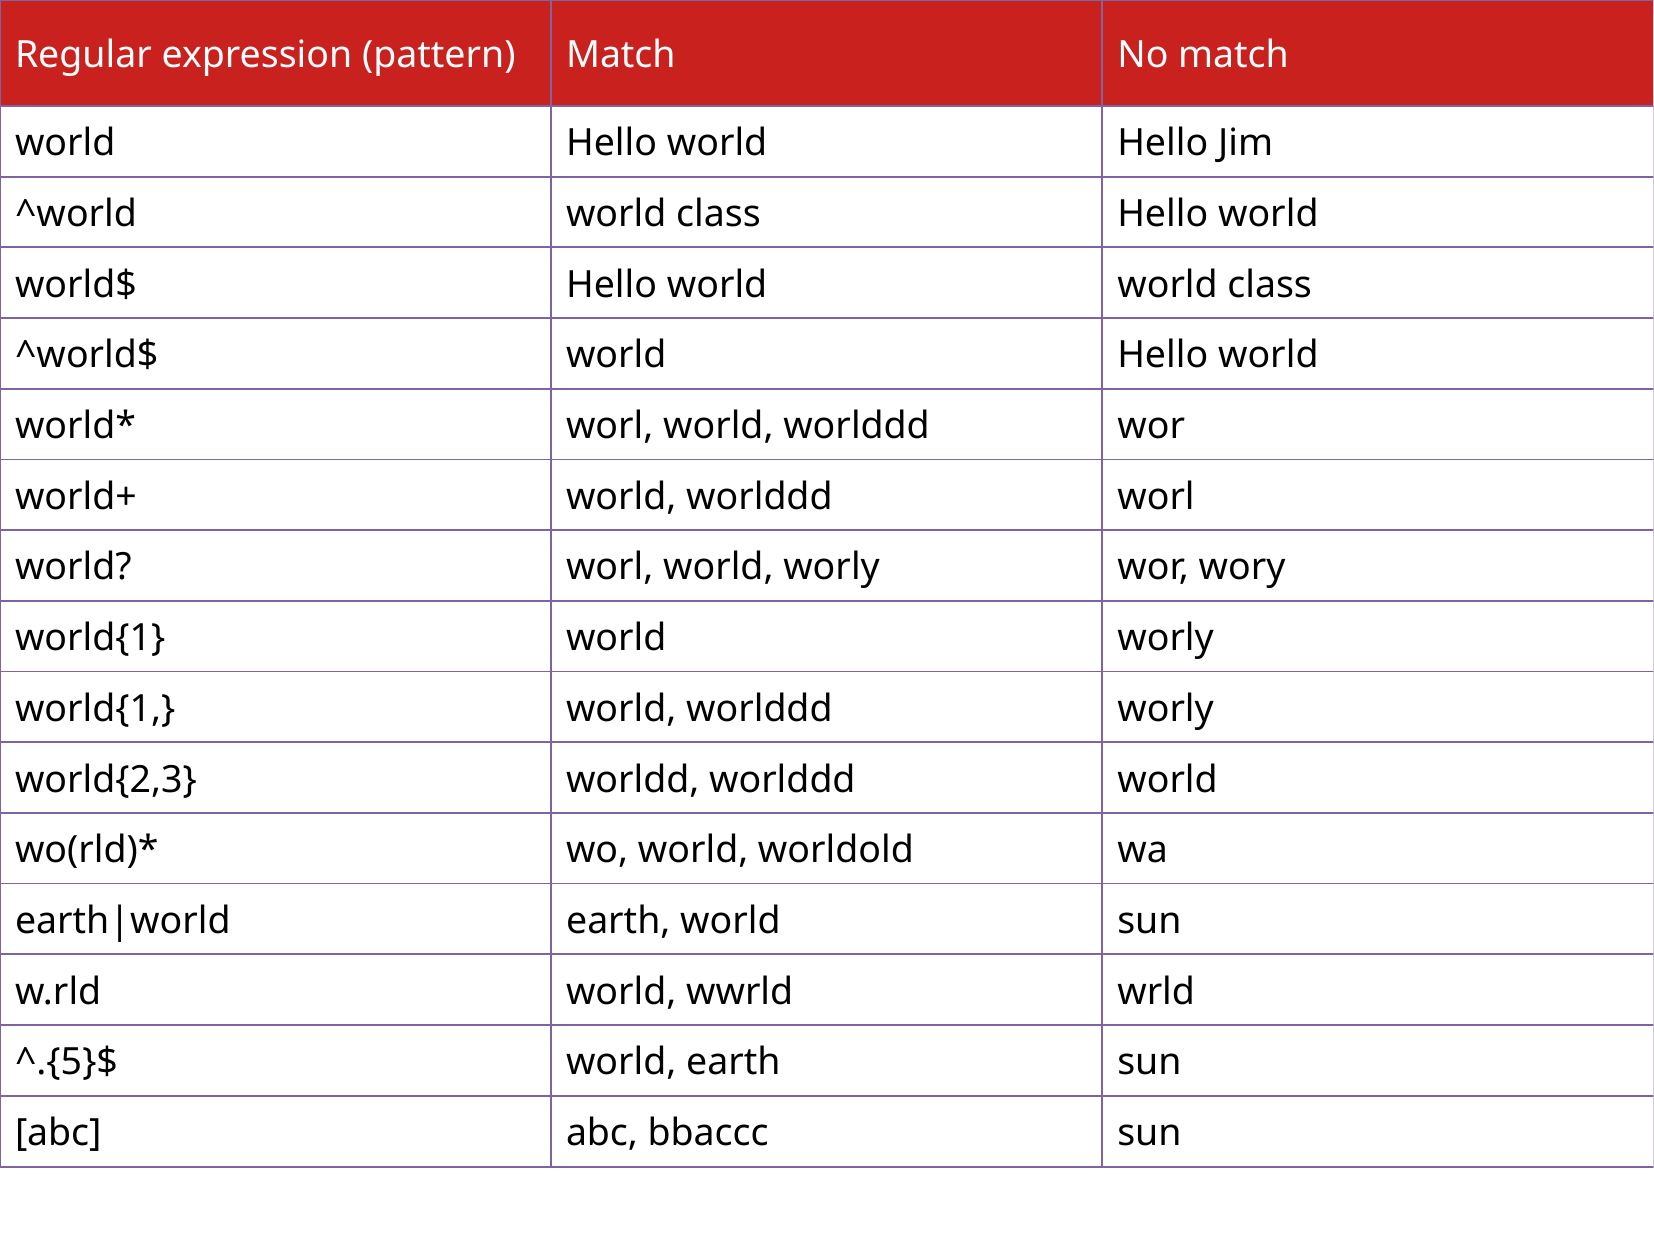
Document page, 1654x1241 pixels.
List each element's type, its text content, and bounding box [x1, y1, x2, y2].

table_header Match [552, 1, 1101, 105]
table_cell wo(rld)* [1, 814, 550, 883]
table_cell world{1} [1, 602, 550, 671]
table_cell worl [1103, 460, 1653, 529]
table_cell earth|world [1, 884, 550, 953]
table_header Regular expression (pattern) [1, 1, 550, 105]
table_cell [abc] [1, 1097, 550, 1166]
table_cell worl, world, worly [552, 531, 1101, 600]
table_cell world+ [1, 460, 550, 529]
table_cell Hello world [552, 248, 1101, 317]
table_cell Hello world [552, 107, 1101, 176]
table_cell wa [1103, 814, 1653, 883]
table_cell wor [1103, 390, 1653, 459]
table_cell ^world [1, 178, 550, 246]
table_cell world class [552, 178, 1101, 246]
table_cell wor, wory [1103, 531, 1653, 600]
table_cell wo, world, worldold [552, 814, 1101, 883]
table_cell sun [1103, 1026, 1653, 1095]
table_cell world{1,} [1, 672, 550, 741]
table_cell w.rld [1, 955, 550, 1024]
table_cell Hello world [1103, 178, 1653, 246]
table_cell world, wwrld [552, 955, 1101, 1024]
table_cell world, worlddd [552, 672, 1101, 741]
table_cell world{2,3} [1, 743, 550, 812]
table_cell world* [1, 390, 550, 459]
table_cell ^.{5}$ [1, 1026, 550, 1095]
table_cell earth, world [552, 884, 1101, 953]
table_cell world$ [1, 248, 550, 317]
table_cell Hello Jim [1103, 107, 1653, 176]
table_cell worldd, worlddd [552, 743, 1101, 812]
table_cell abc, bbaccc [552, 1097, 1101, 1166]
table_cell sun [1103, 884, 1653, 953]
table_cell sun [1103, 1097, 1653, 1166]
table_cell world, earth [552, 1026, 1101, 1095]
table_header No match [1103, 1, 1653, 105]
table_cell world [552, 319, 1101, 388]
table_cell world [1103, 743, 1653, 812]
table_cell worl, world, worlddd [552, 390, 1101, 459]
table_cell worly [1103, 602, 1653, 671]
table_cell world [552, 602, 1101, 671]
table_cell worly [1103, 672, 1653, 741]
table_cell wrld [1103, 955, 1653, 1024]
table_cell world? [1, 531, 550, 600]
table_cell Hello world [1103, 319, 1653, 388]
table_cell world [1, 107, 550, 176]
table_cell world, worlddd [552, 460, 1101, 529]
table_cell world class [1103, 248, 1653, 317]
table_cell ^world$ [1, 319, 550, 388]
